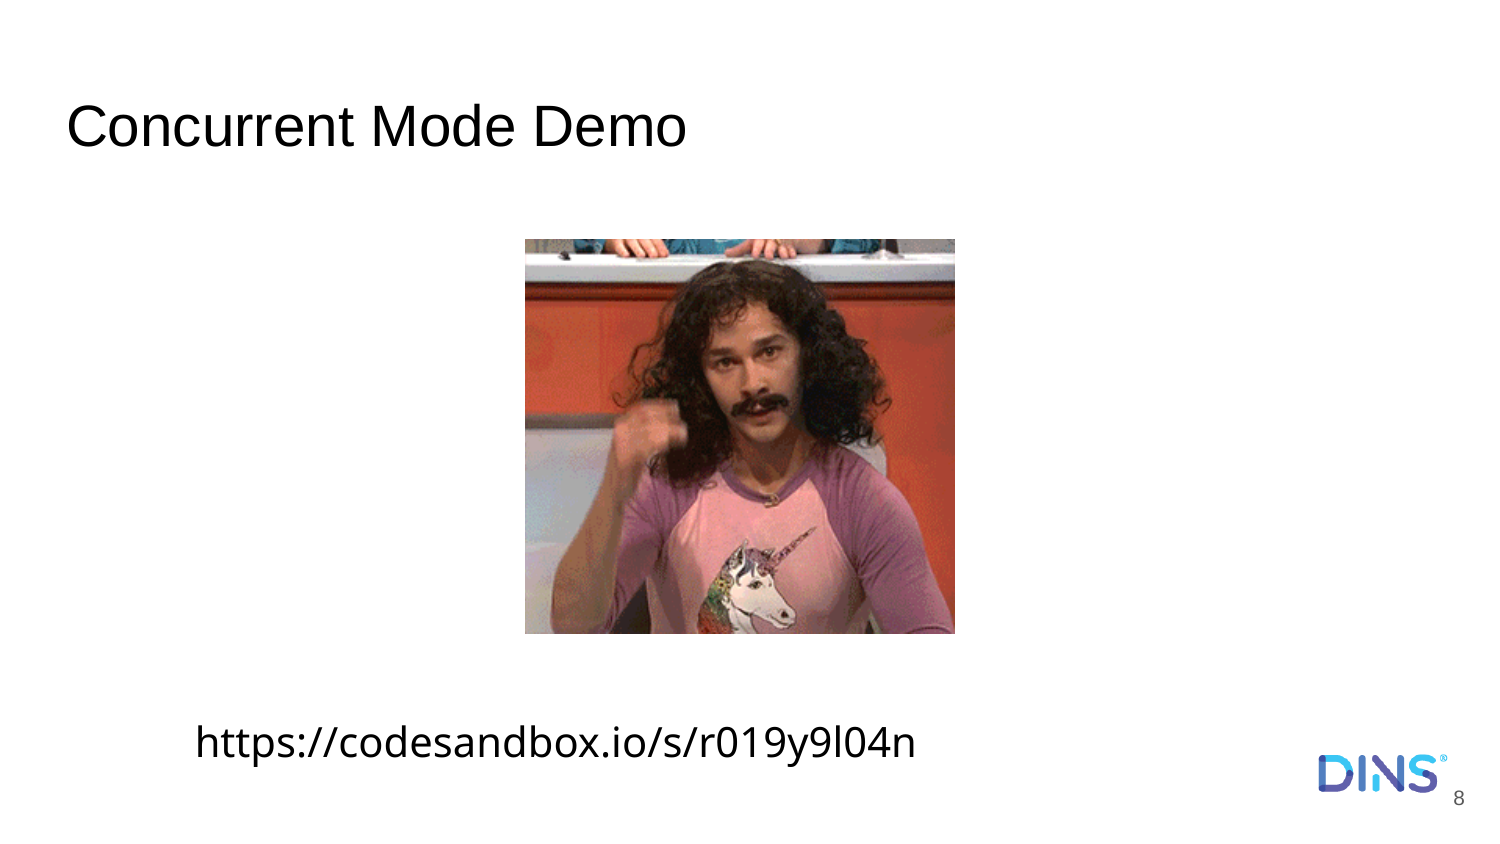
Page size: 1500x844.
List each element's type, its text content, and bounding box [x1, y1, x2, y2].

picture [0, 0, 1500, 844]
title Concurrent Mode Demo [51, 72, 1449, 167]
text_box https://codesandbox.io/s/r019y9l04n [180, 705, 1366, 770]
